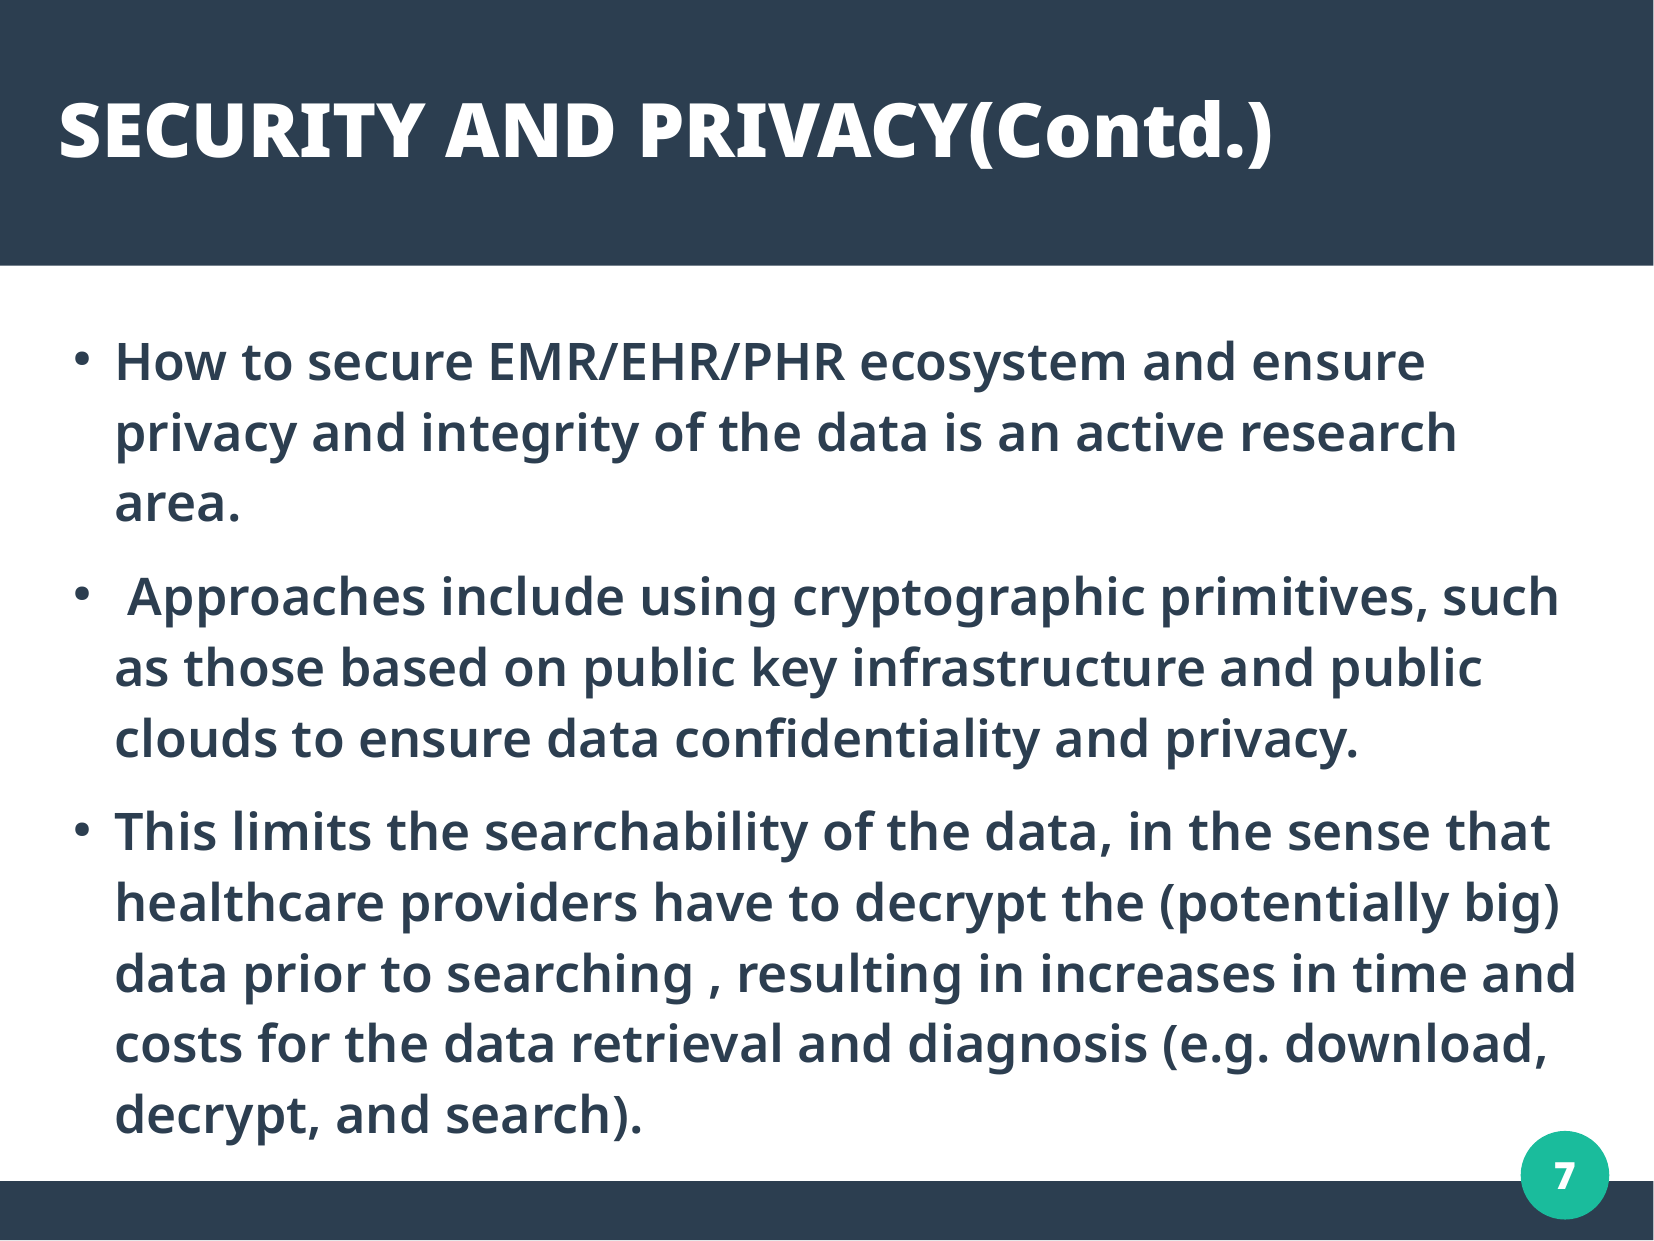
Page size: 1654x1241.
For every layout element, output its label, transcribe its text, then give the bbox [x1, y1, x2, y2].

list How to secure EMR/EHR/PHR ecosystem and ensure privacy and integrity of the data is an active research area. Approaches include using cryptographic primitives, such as those based on public key infrastructure and public clouds to ensure data confidentiality and privacy. This limits the searchability of the data, in the sense that healthcare providers have to decrypt the (potentially big) data prior to searching , resulting in increases in time and costs for the data retrieval and diagnosis (e.g. download, decrypt, and search). [59, 324, 1595, 1152]
title SECURITY AND PRIVACY(Contd.) [59, 49, 1595, 207]
